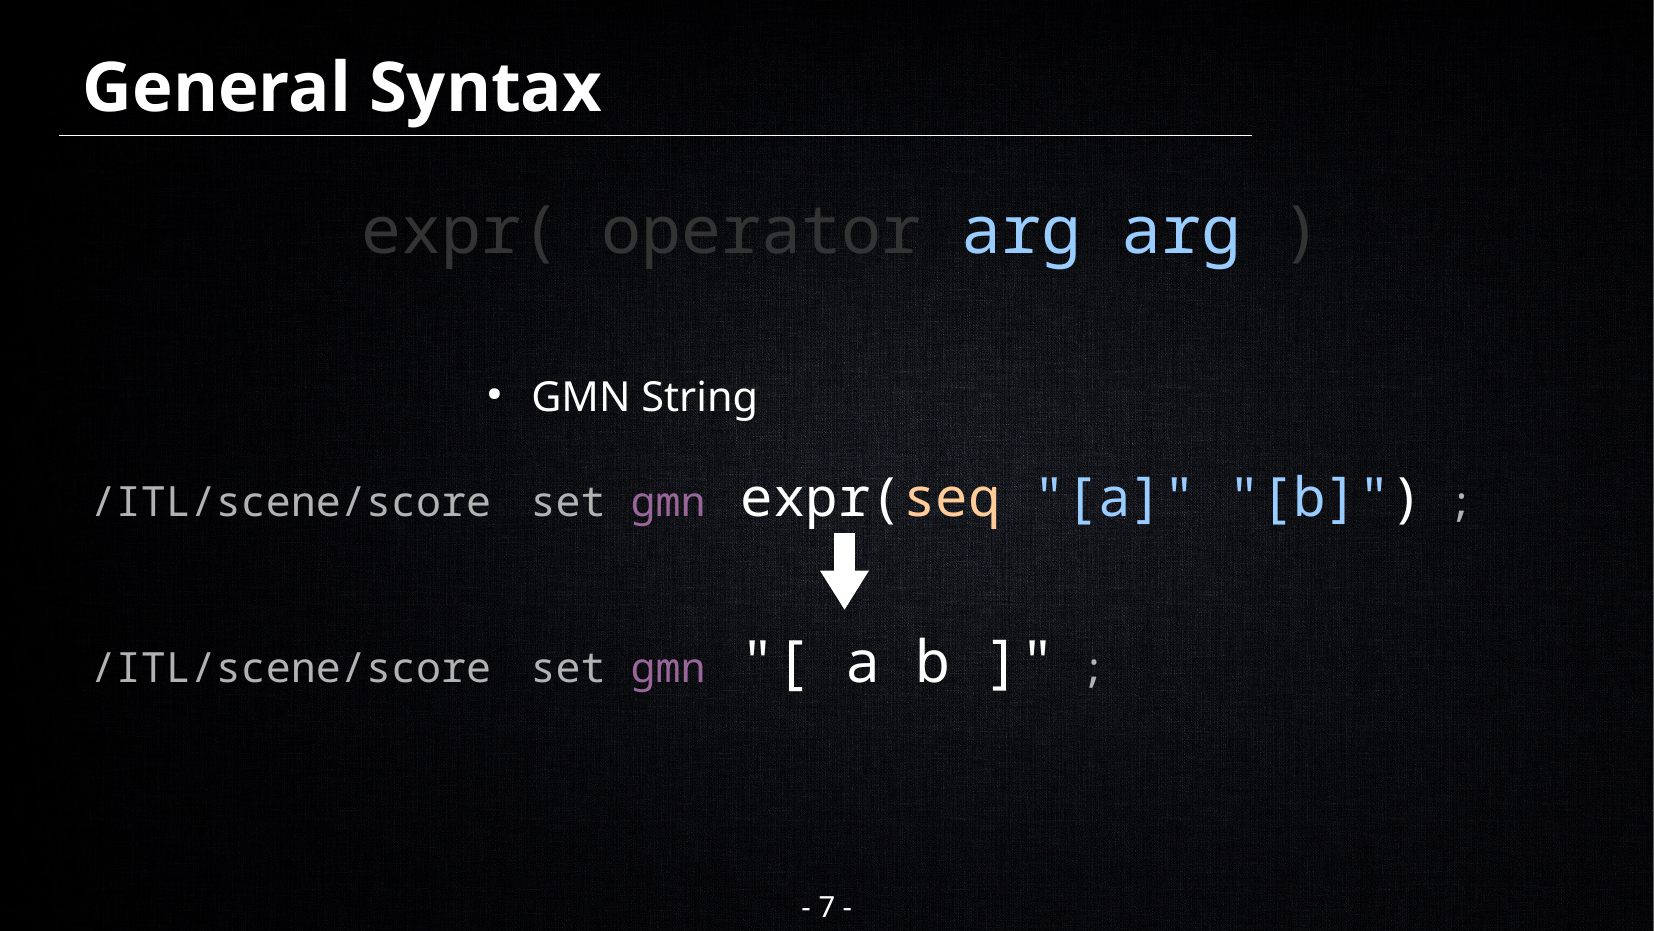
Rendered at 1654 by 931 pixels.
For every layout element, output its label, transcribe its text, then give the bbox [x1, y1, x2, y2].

picture [0, 0, 1654, 931]
text_box /ITL/scene/score set gmn "[ a b ]" ; [76, 603, 1121, 686]
text_box expr( operator arg arg ) [346, 175, 1337, 257]
text_box /ITL/scene/score set gmn expr(seq "[a]" "[b]") ; [76, 438, 1489, 520]
list GMN String [472, 310, 1205, 426]
title General Syntax [82, 7, 1571, 163]
